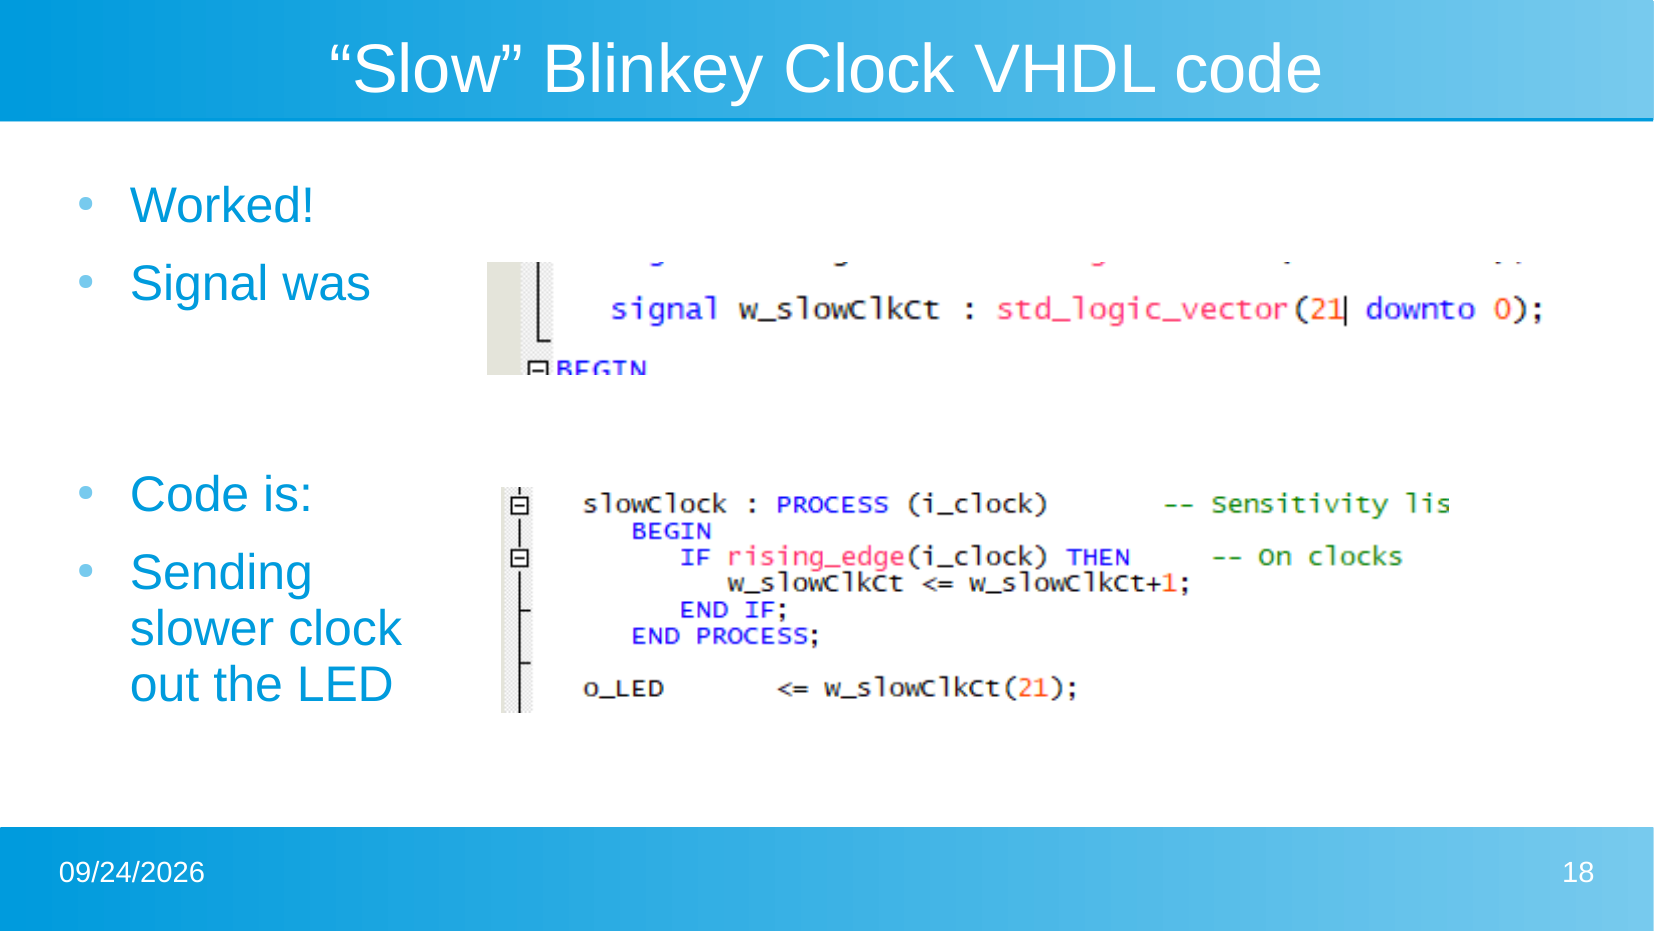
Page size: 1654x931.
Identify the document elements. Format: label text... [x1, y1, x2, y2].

title “Slow” Blinkey Clock VHDL code [59, 29, 1595, 108]
list Worked! Signal was Code is: Sending slower clock out the LED [59, 177, 413, 768]
picture [487, 262, 1591, 376]
picture [501, 487, 1449, 713]
